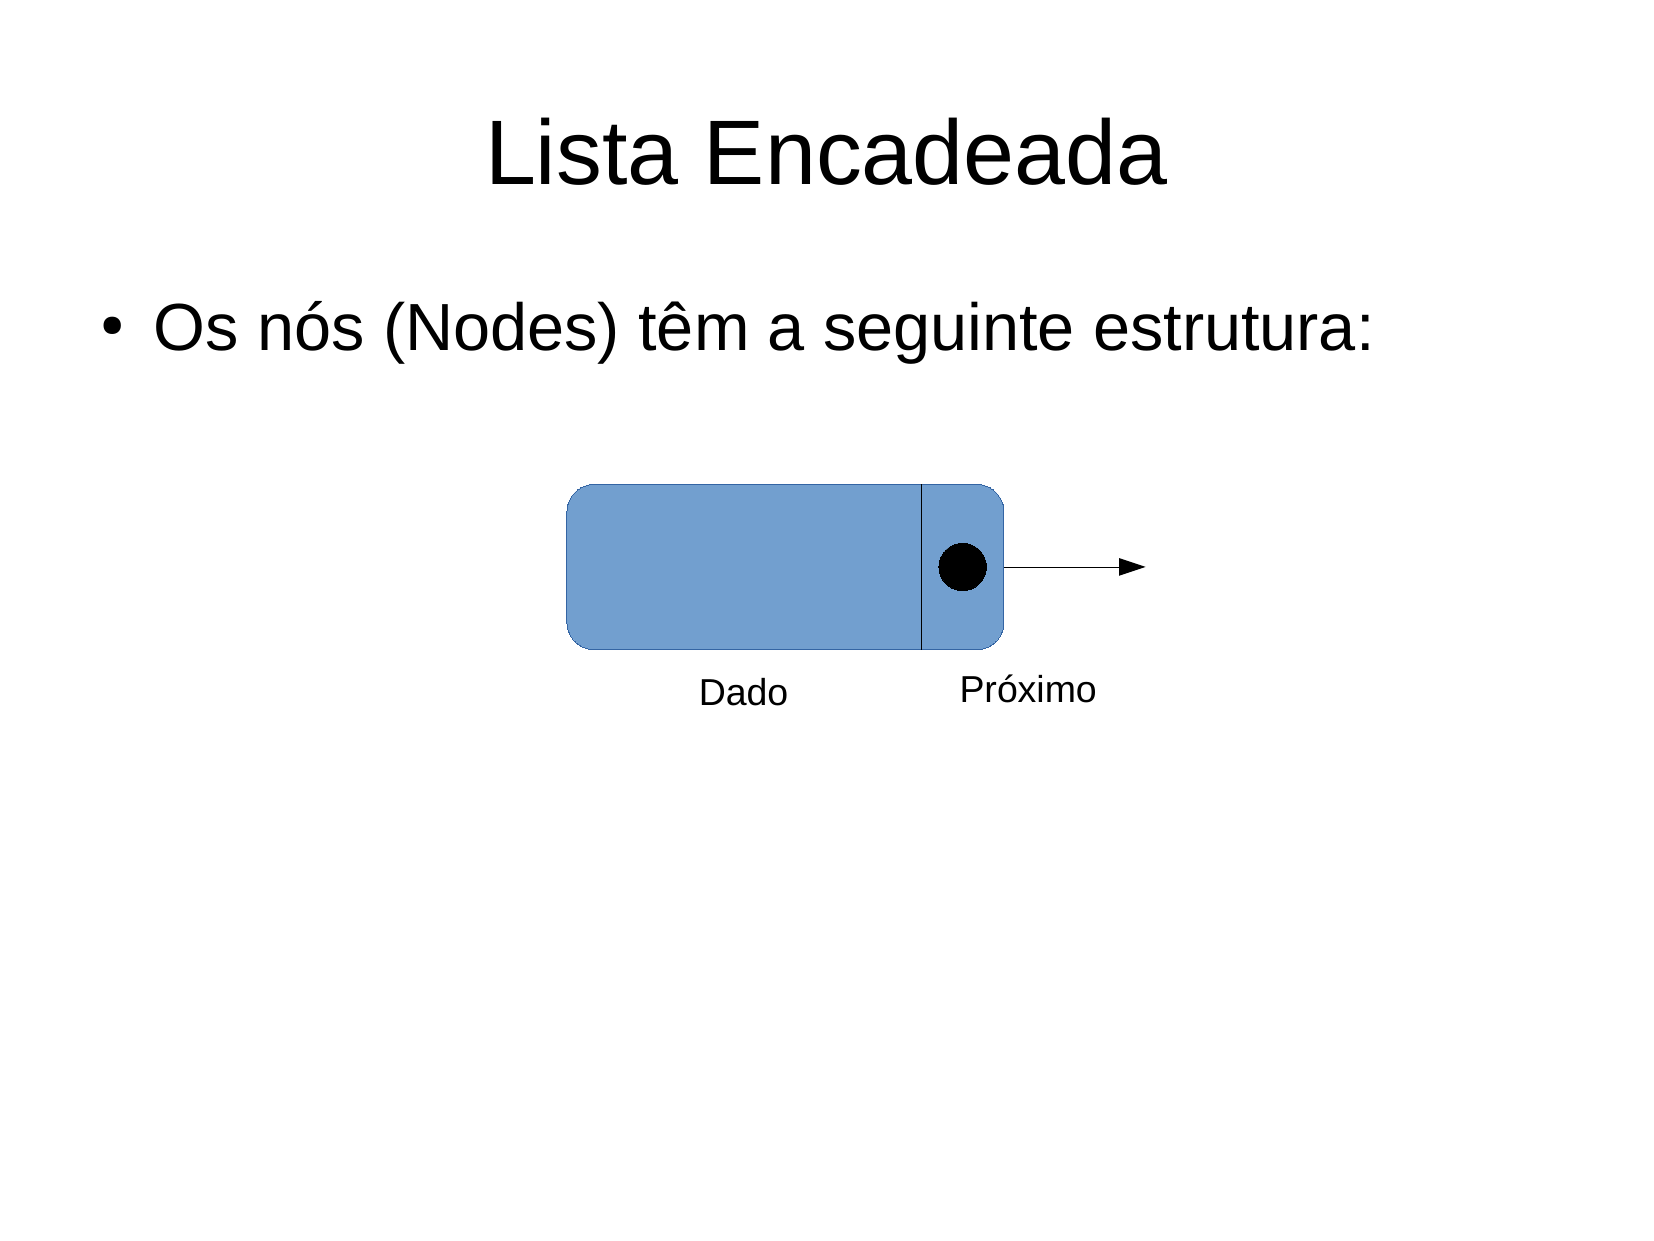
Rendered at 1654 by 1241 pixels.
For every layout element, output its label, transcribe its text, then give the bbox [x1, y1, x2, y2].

text_box [922, 484, 1004, 650]
list Os nós (Nodes) têm a seguinte estrutura: [82, 290, 1571, 1010]
text_box [566, 484, 921, 650]
title Lista Encadeada [82, 49, 1571, 257]
text_box Dado [684, 663, 804, 721]
text_box Próximo [944, 661, 1112, 719]
